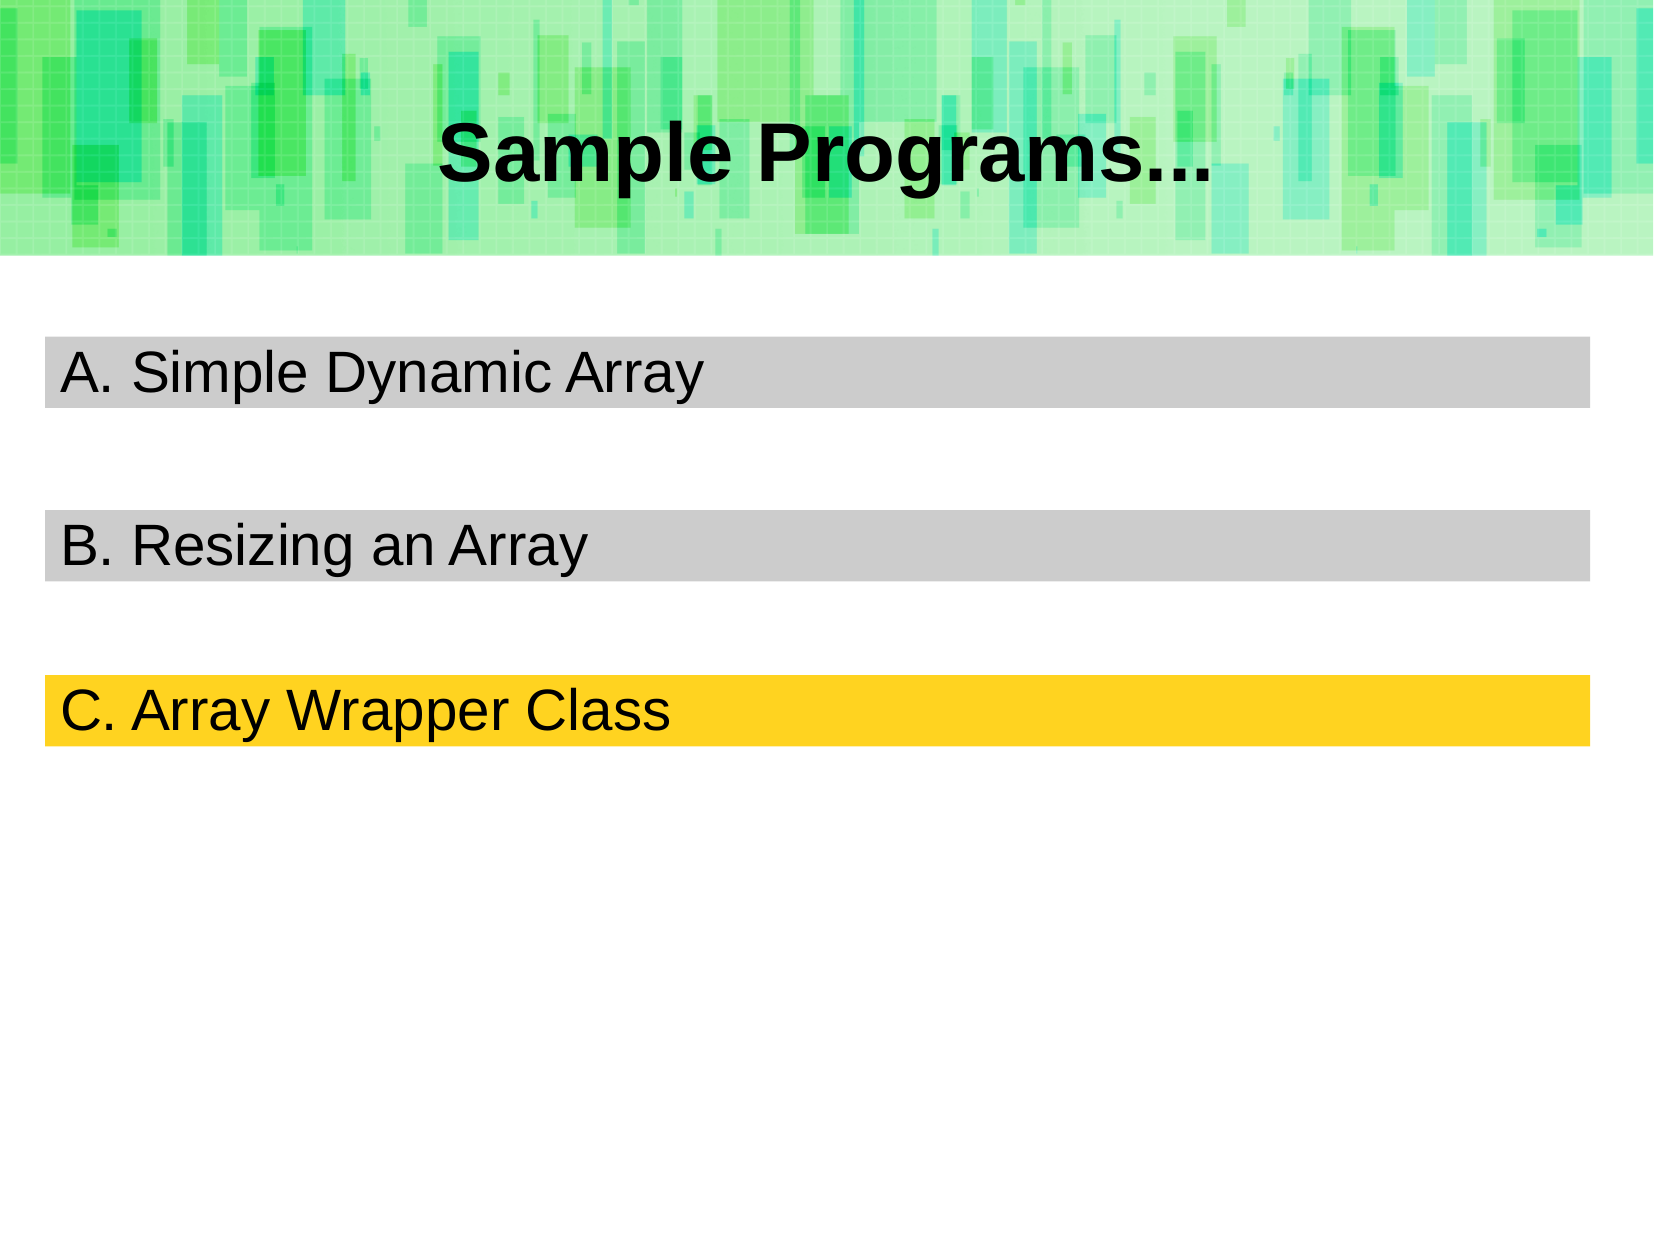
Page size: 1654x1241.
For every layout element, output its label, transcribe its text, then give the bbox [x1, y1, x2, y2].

title Sample Programs... [82, 49, 1571, 257]
text_box A. Simple Dynamic Array [45, 336, 1591, 408]
text_box B. Resizing an Array [45, 510, 1591, 582]
picture [0, 0, 1654, 1241]
text_box C. Array Wrapper Class [45, 675, 1591, 747]
